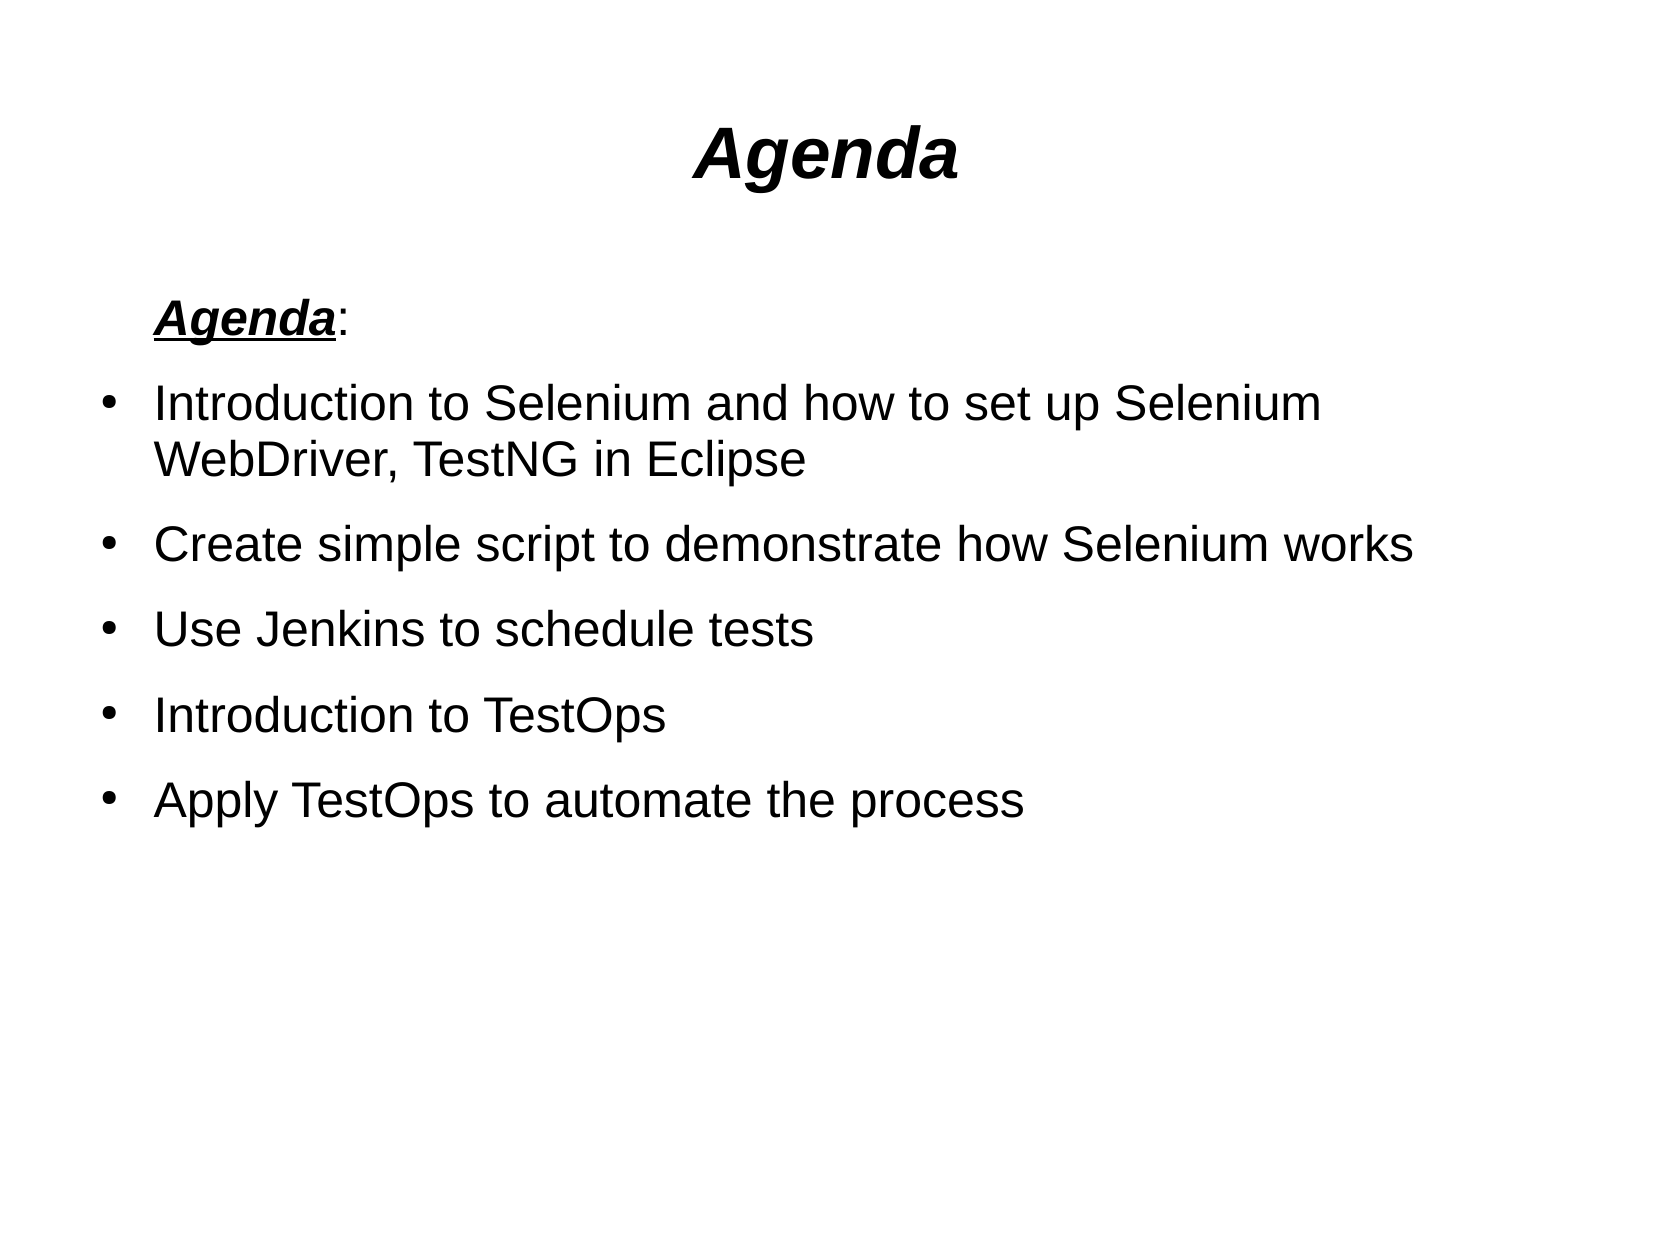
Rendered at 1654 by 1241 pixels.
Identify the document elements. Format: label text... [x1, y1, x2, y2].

title Agenda [82, 49, 1571, 257]
list Agenda: Introduction to Selenium and how to set up Selenium WebDriver, TestNG in Eclipse Create simple script to demonstrate how Selenium works Use Jenkins to schedule tests Introduction to TestOps Apply TestOps to automate the process [82, 290, 1571, 1109]
